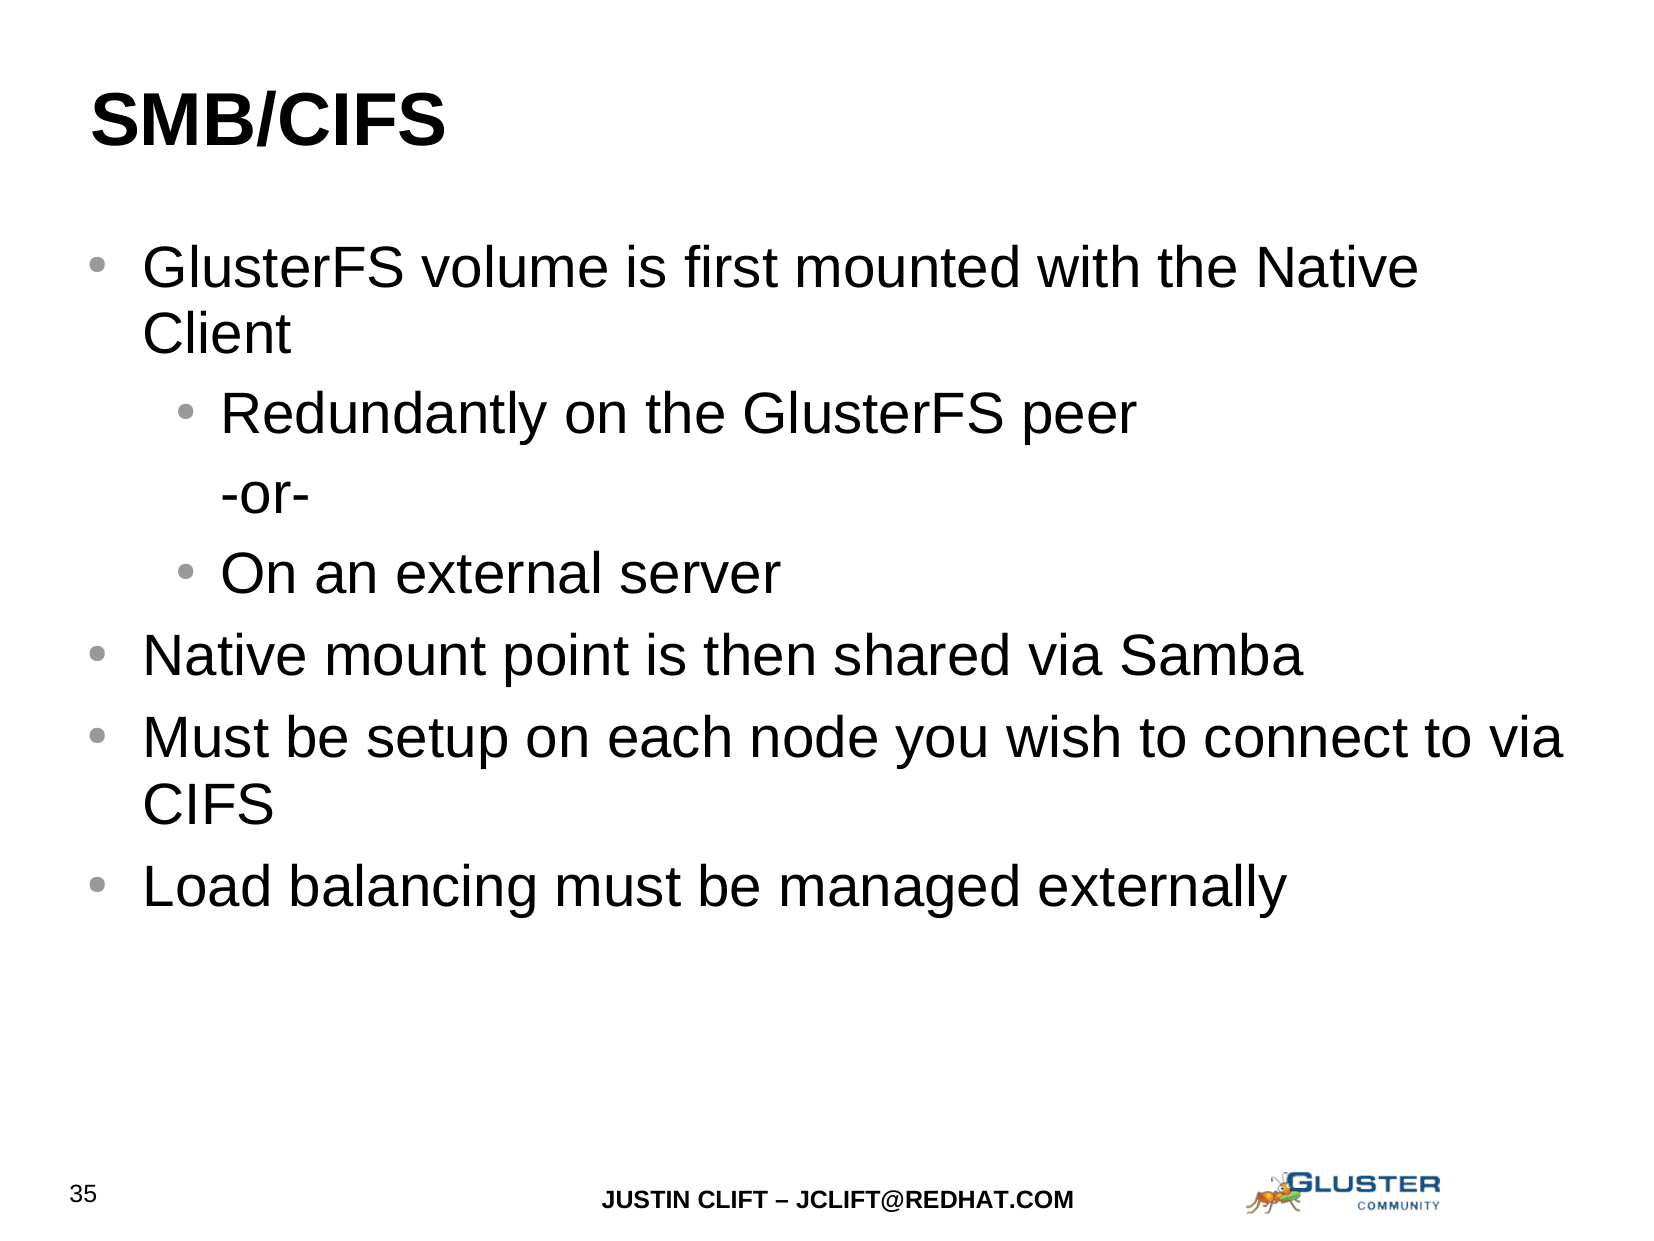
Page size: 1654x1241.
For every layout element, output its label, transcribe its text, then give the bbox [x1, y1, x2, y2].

picture [1246, 1170, 1440, 1215]
title SMB/CIFS [90, 15, 1579, 223]
list GlusterFS volume is first mounted with the Native Client Redundantly on the GlusterFS peer -or- On an external server Native mount point is then shared via Samba Must be setup on each node you wish to connect to via CIFS Load balancing must be managed externally [86, 232, 1576, 1111]
